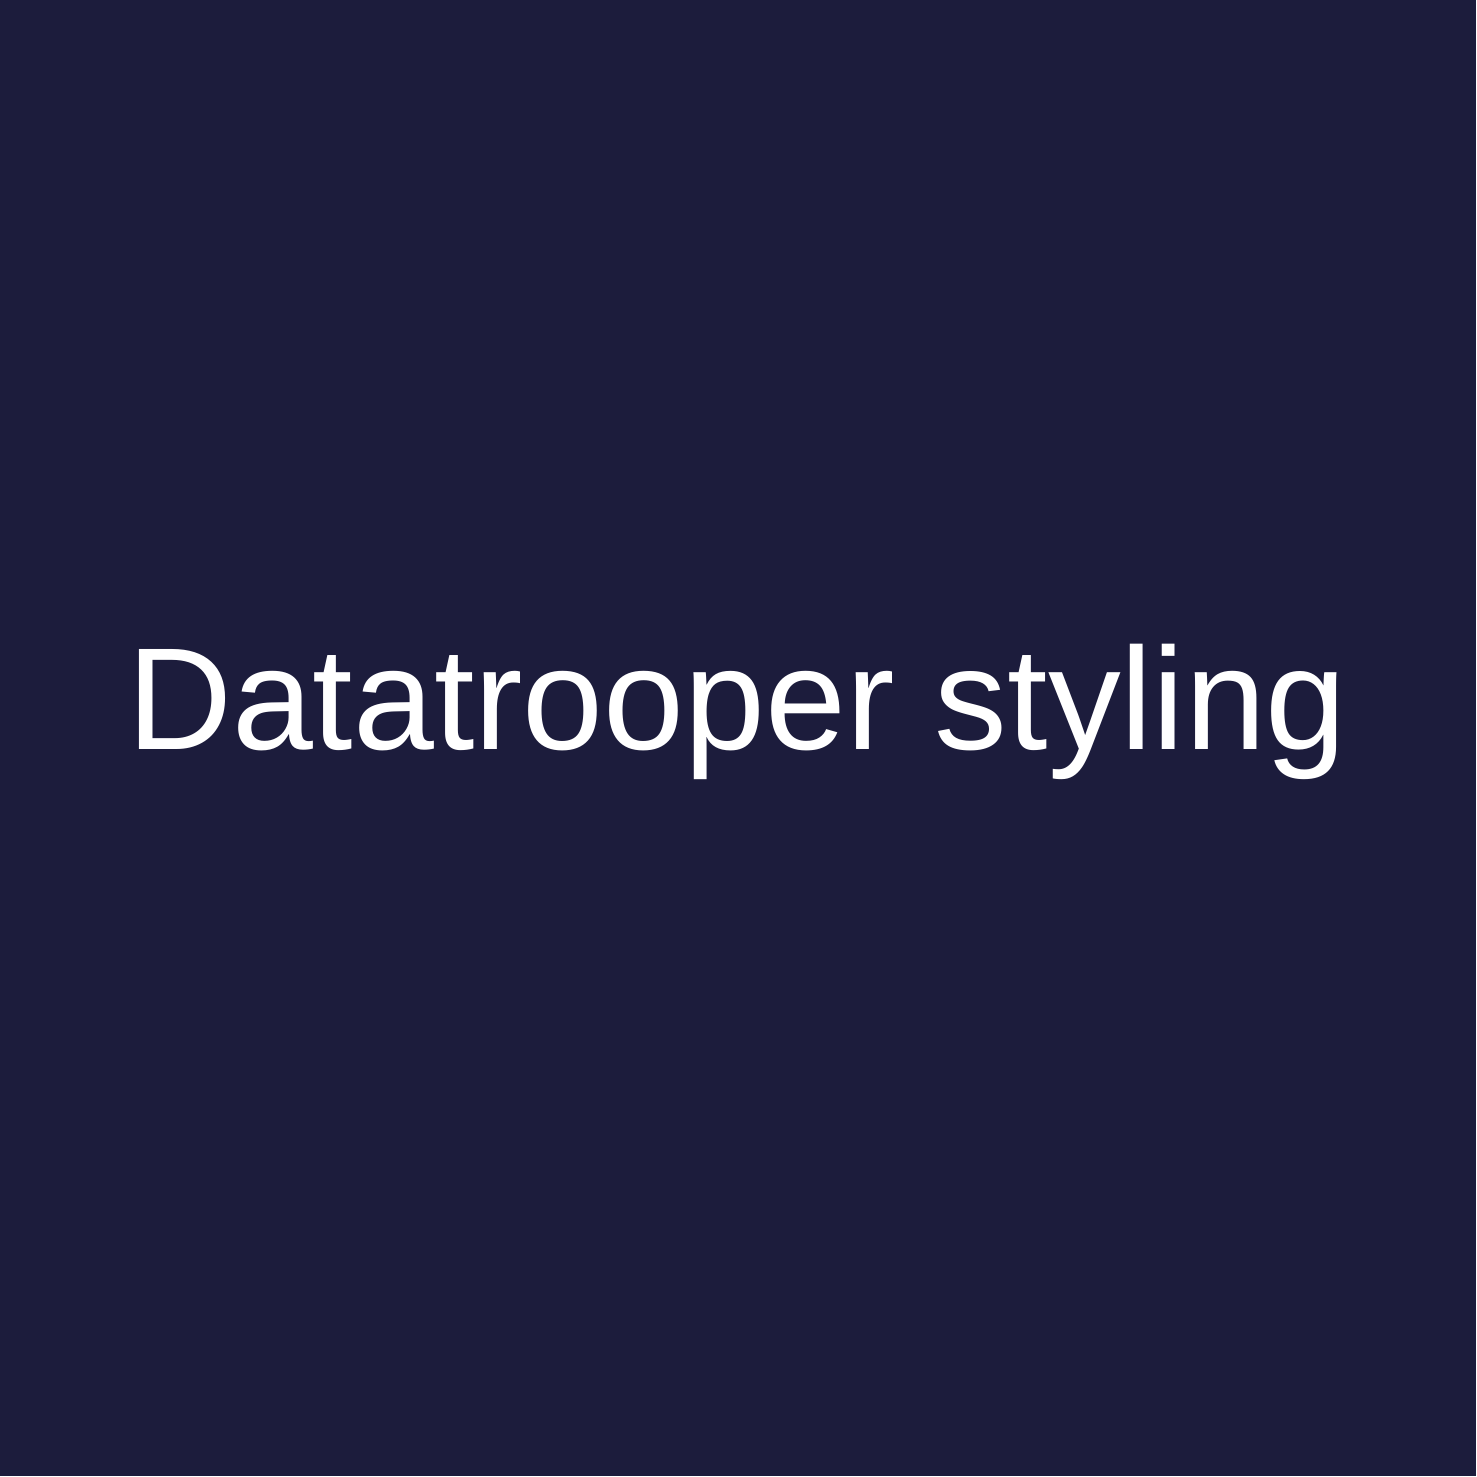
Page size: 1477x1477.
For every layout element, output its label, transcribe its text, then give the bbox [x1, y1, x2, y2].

title Datatrooper styling [73, 455, 1403, 943]
